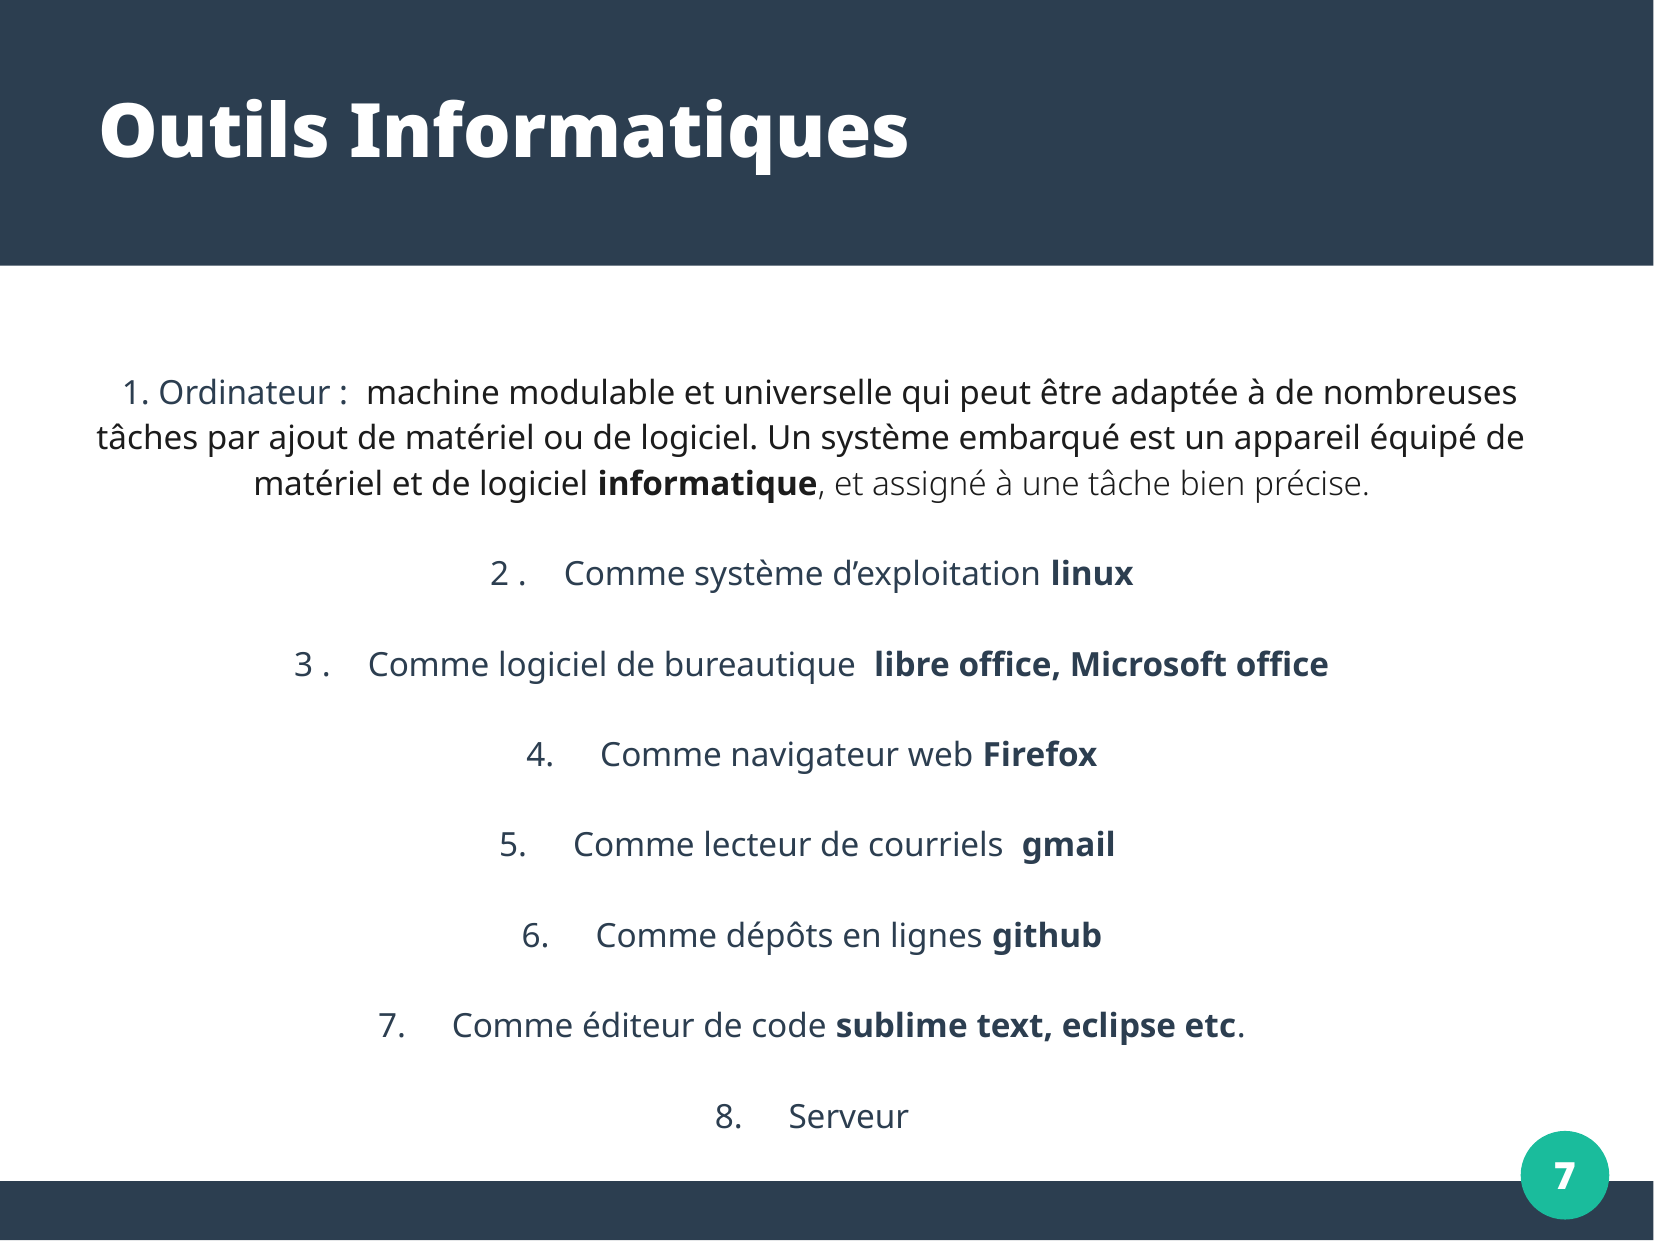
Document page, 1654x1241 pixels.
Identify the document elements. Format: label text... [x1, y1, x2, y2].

subtitle 1. Ordinateur : machine modulable et universelle qui peut être adaptée à de nombreuses tâches par ajout de matériel ou de logiciel. Un système embarqué est un appareil équipé de matériel et de logiciel informatique, et assigné à une tâche bien précise. 2 . Comme système d’exploitation linux 3 . Comme logiciel de bureautique libre office, Microsoft office 4. Comme navigateur web Firefox 5. Comme lecteur de courriels gmail 6. Comme dépôts en lignes github 7. Comme éditeur de code sublime text, eclipse etc. 8. Serveur [59, 339, 1565, 1241]
title Outils Informatiques [59, 49, 1595, 207]
